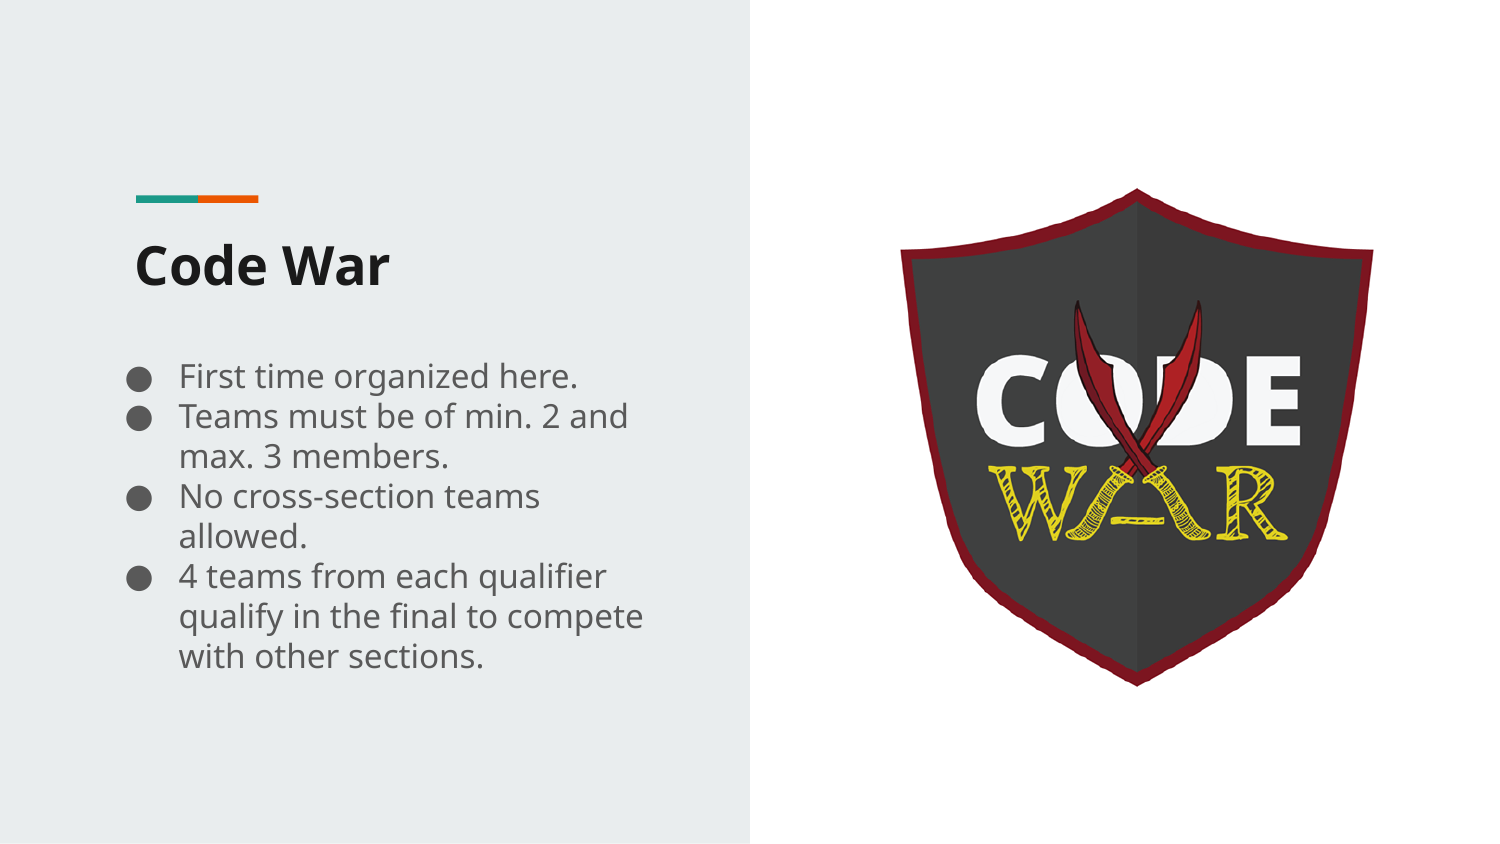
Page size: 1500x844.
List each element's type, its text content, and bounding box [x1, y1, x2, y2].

title Code War [119, 216, 662, 312]
subtitle First time organized here. Teams must be of min. 2 and max. 3 members. No cross-section teams allowed. 4 teams from each qualifier qualify in the final to compete with other sections. [88, 340, 681, 644]
picture [781, 96, 1469, 784]
